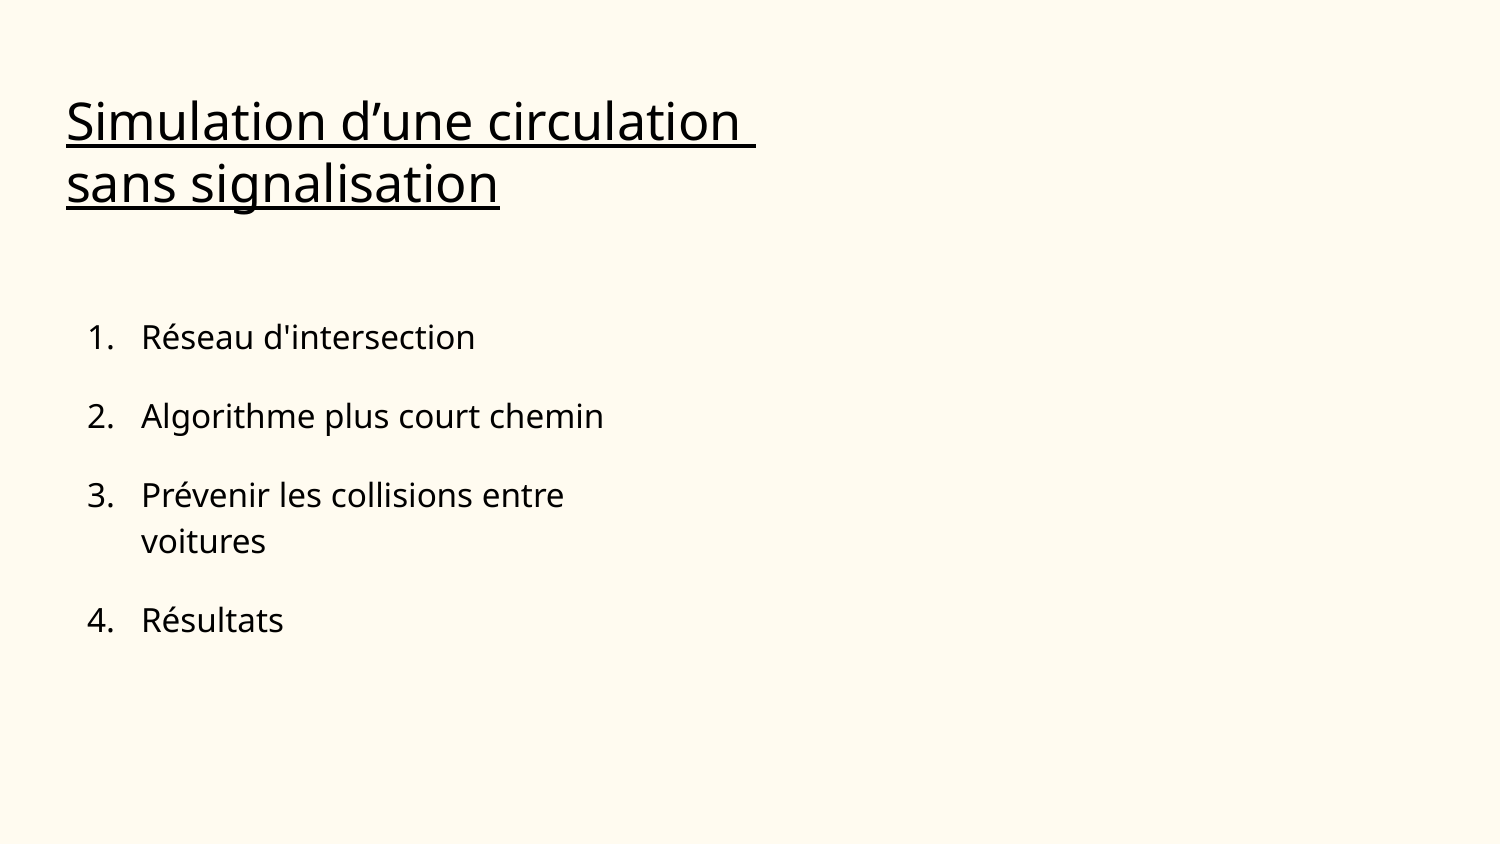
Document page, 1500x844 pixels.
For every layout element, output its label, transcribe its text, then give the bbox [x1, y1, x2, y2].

title Simulation d’une circulation sans signalisation [51, 72, 1449, 174]
list Réseau d'intersection Algorithme plus court chemin Prévenir les collisions entre voitures Résultats [51, 294, 708, 602]
